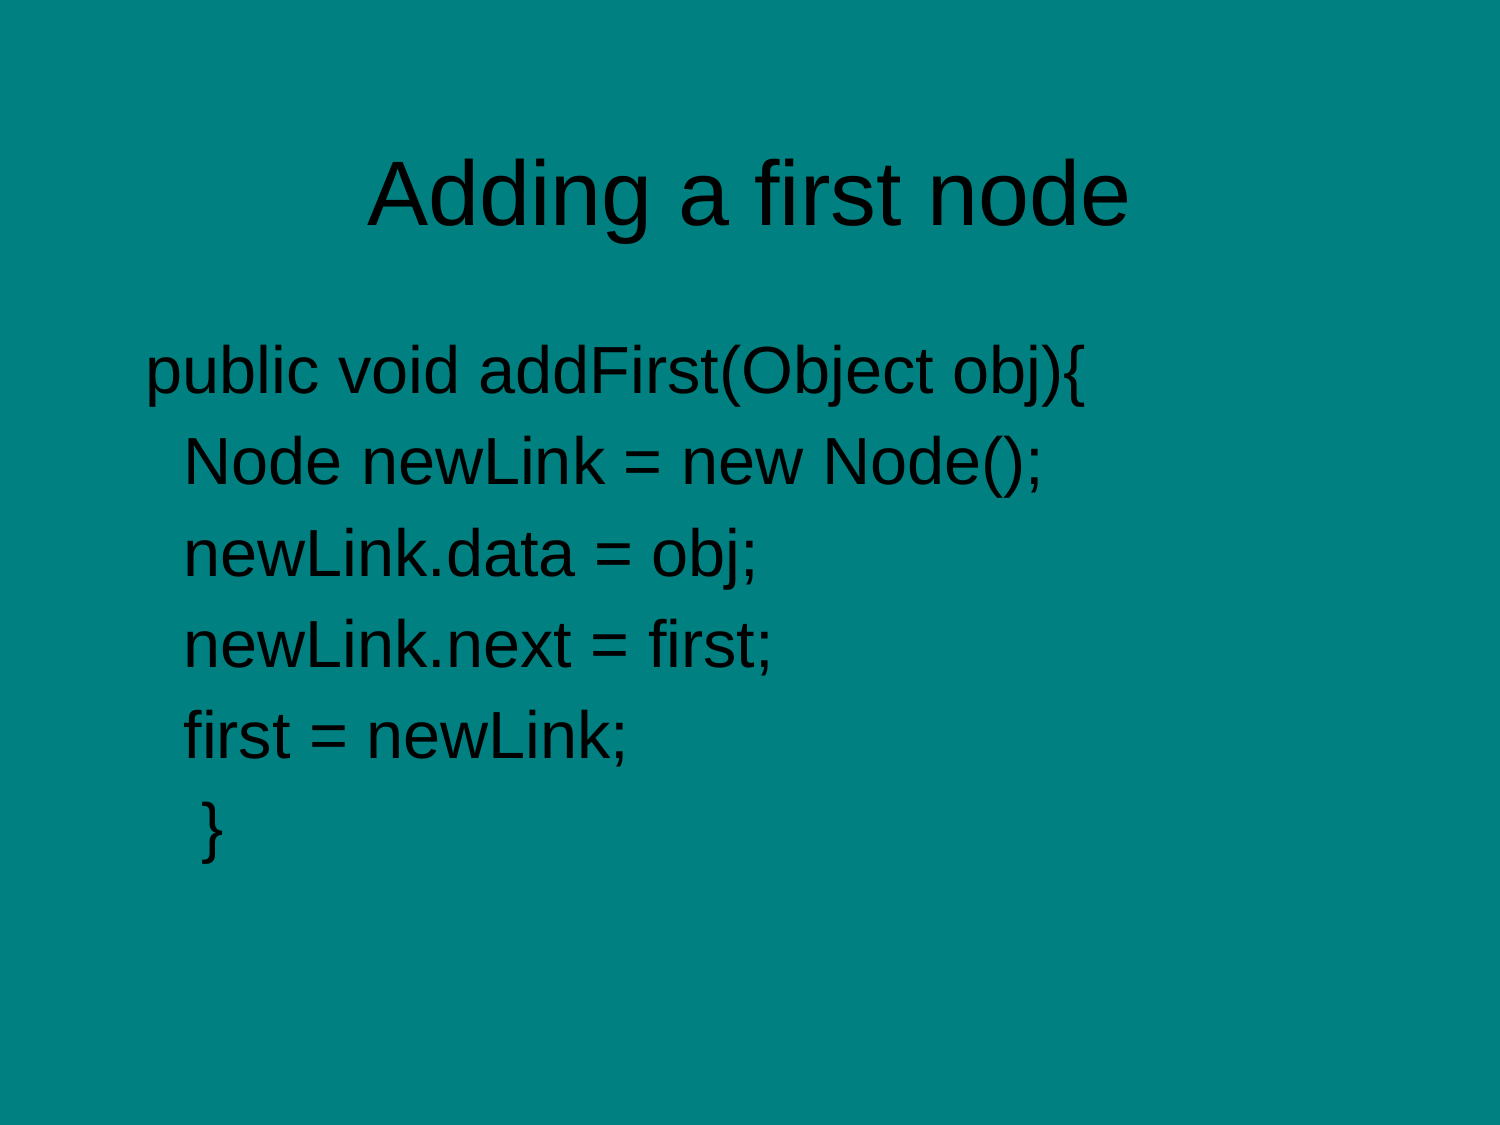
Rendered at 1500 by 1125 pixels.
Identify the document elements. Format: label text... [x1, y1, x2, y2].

list public void addFirst(Object obj){ Node newLink = new Node(); newLink.data = obj; newLink.next = first; first = newLink; } [112, 324, 1388, 1022]
title Adding a first node [112, 99, 1388, 288]
